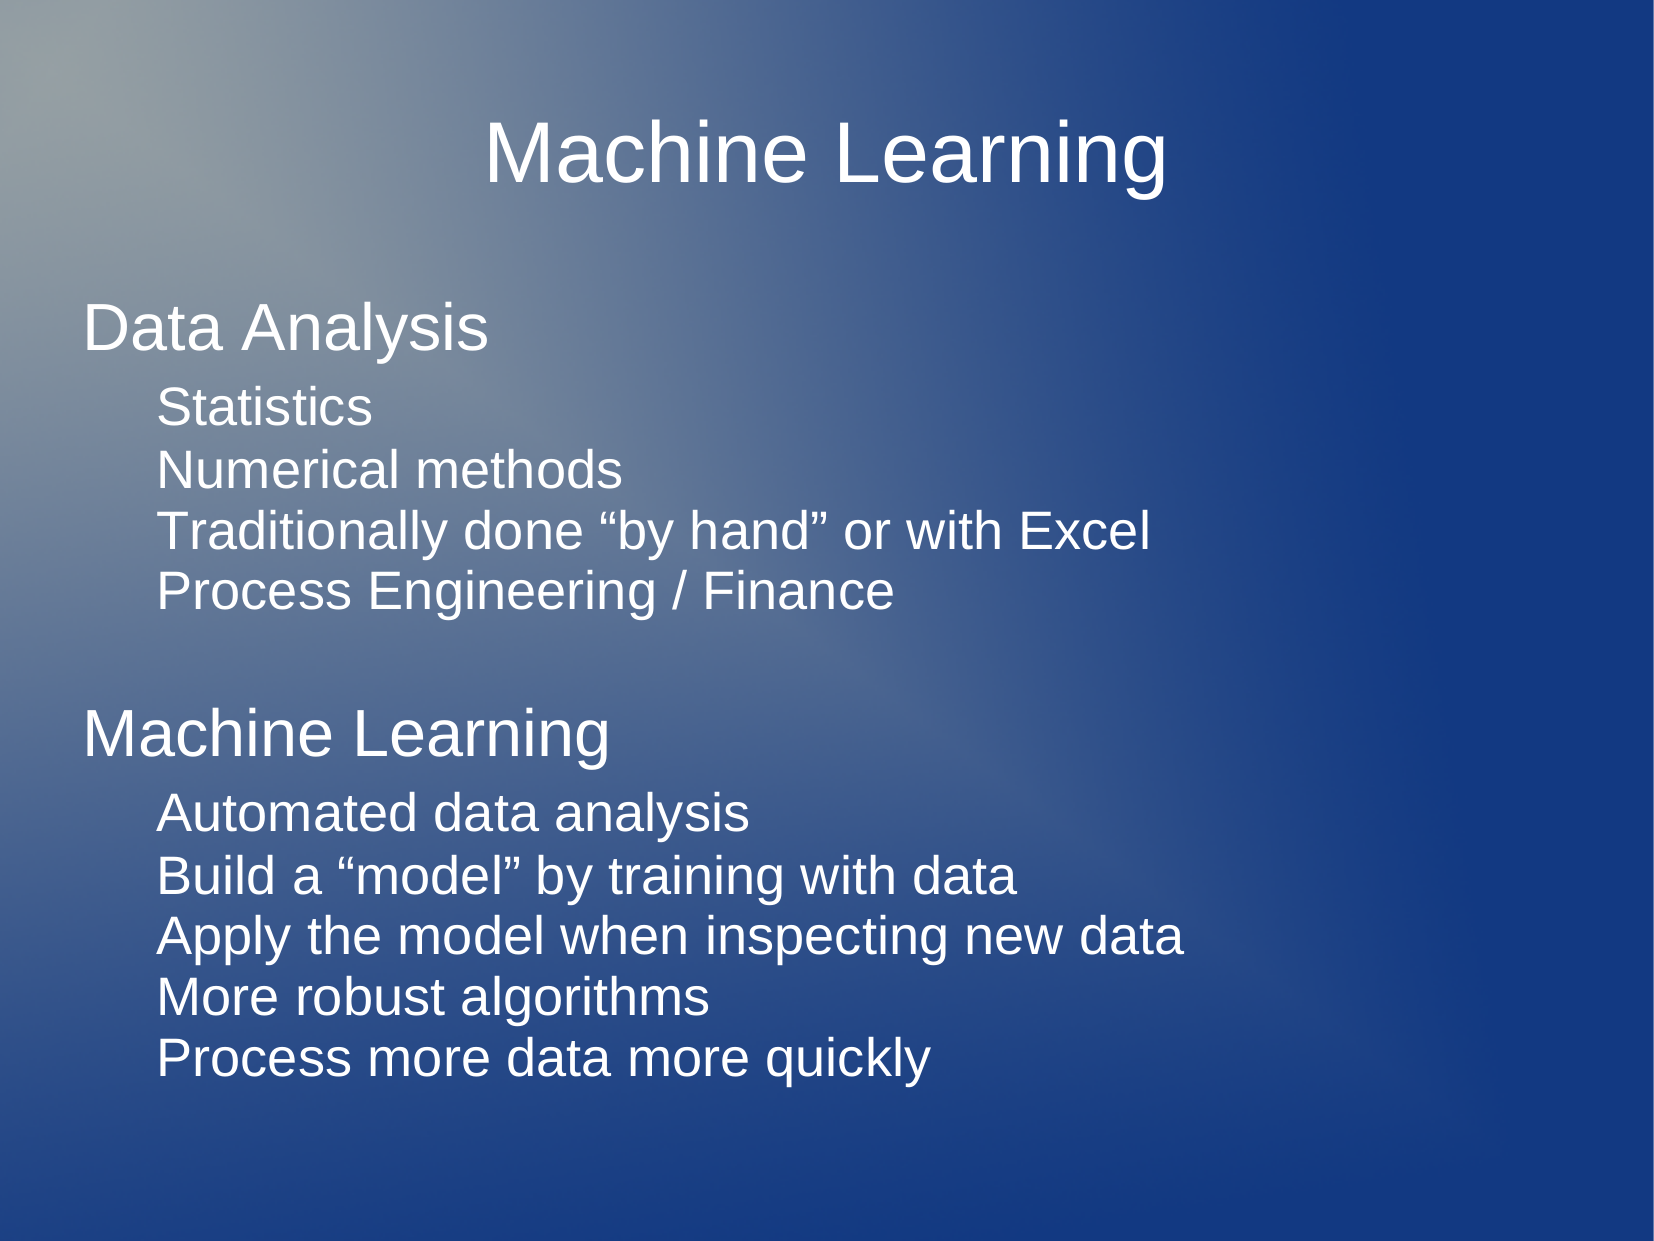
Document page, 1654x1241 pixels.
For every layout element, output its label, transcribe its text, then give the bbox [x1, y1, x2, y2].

title Machine Learning [82, 49, 1571, 257]
picture [0, 0, 1654, 1241]
subtitle Data Analysis Statistics Numerical methods Traditionally done “by hand” or with Excel Process Engineering / Finance Machine Learning Automated data analysis Build a “model” by training with data Apply the model when inspecting new data More robust algorithms Process more data more quickly [82, 290, 1571, 1209]
